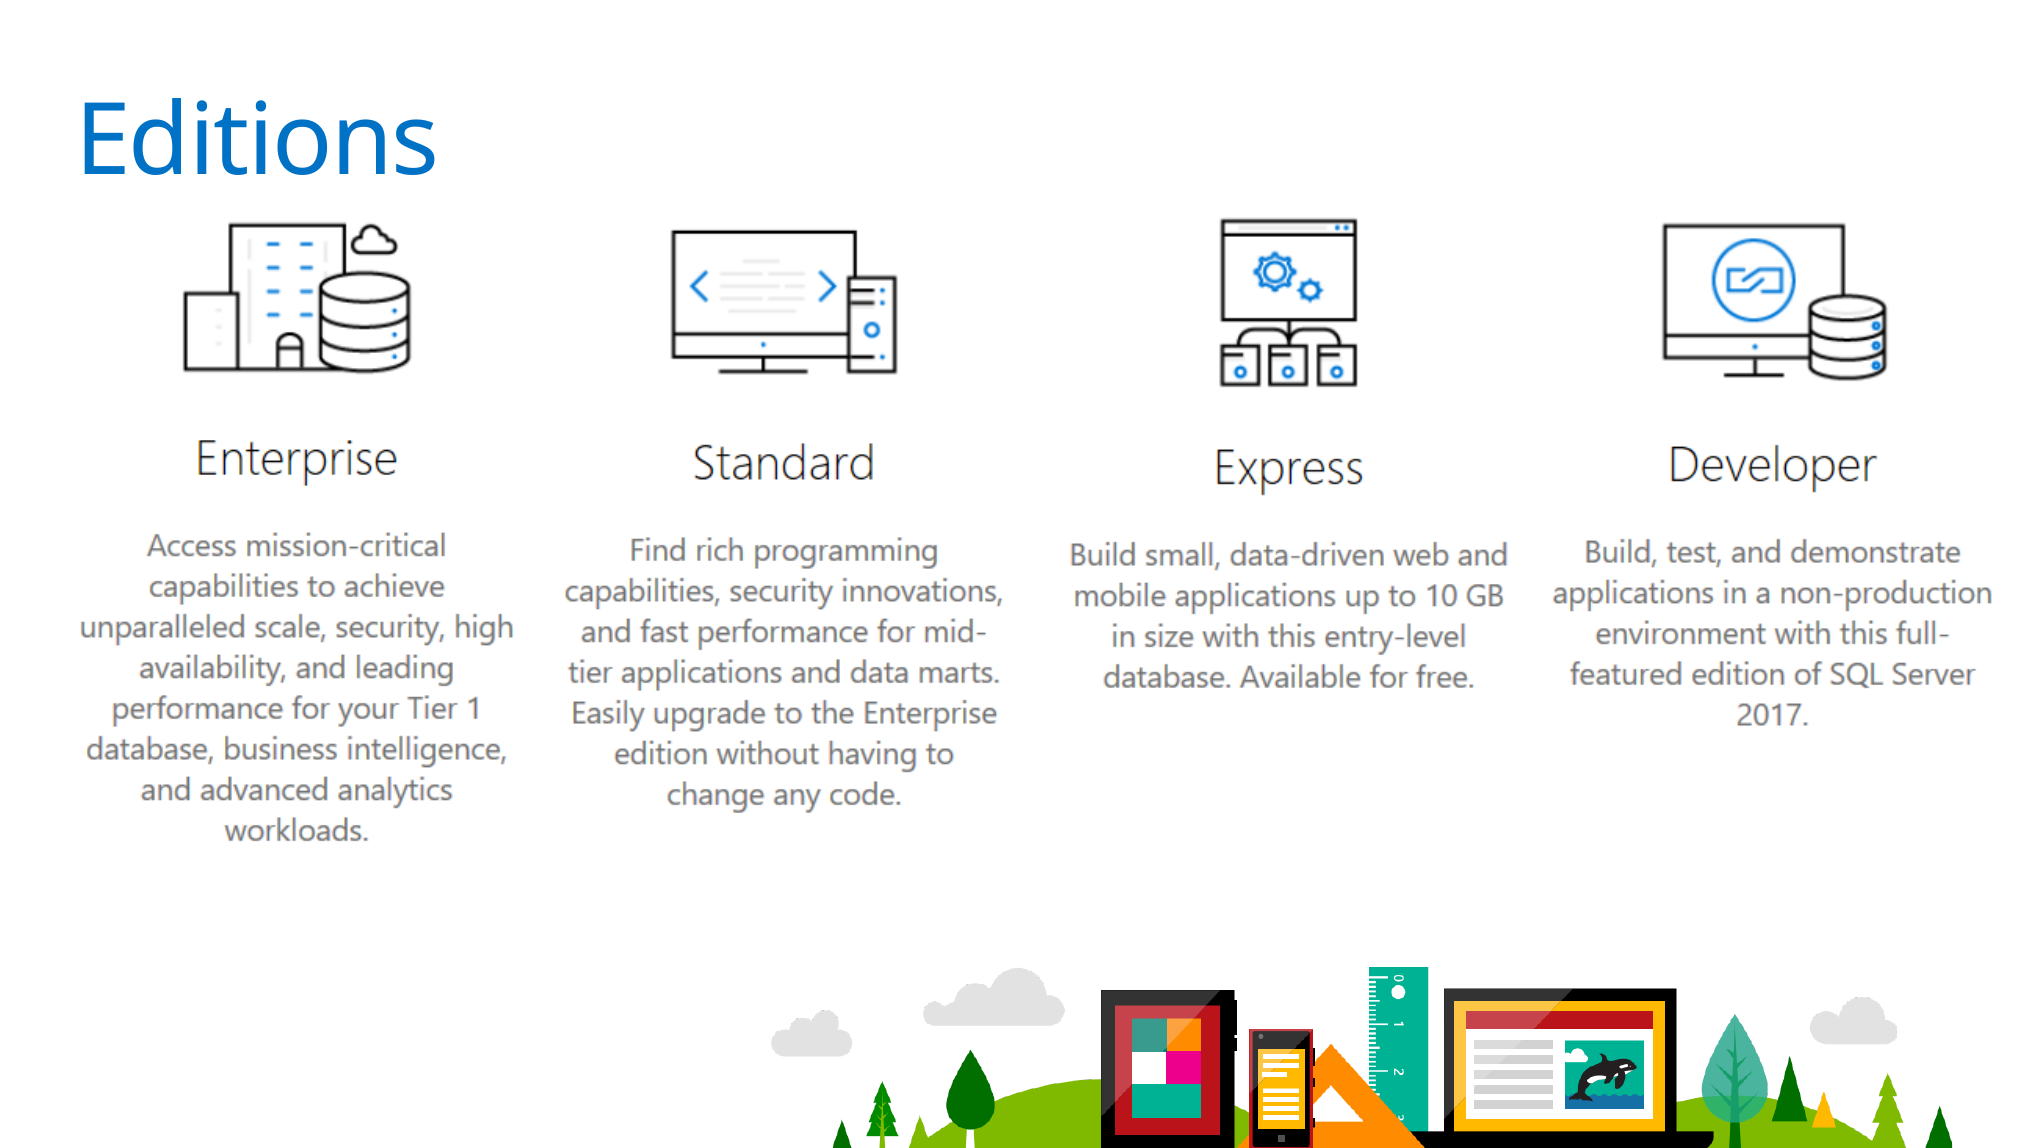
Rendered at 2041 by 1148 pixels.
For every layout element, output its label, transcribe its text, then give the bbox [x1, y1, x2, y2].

picture [61, 209, 533, 875]
picture [552, 209, 1020, 839]
title Editions [60, 60, 1980, 210]
picture [1057, 193, 1528, 713]
picture [1530, 201, 2004, 743]
